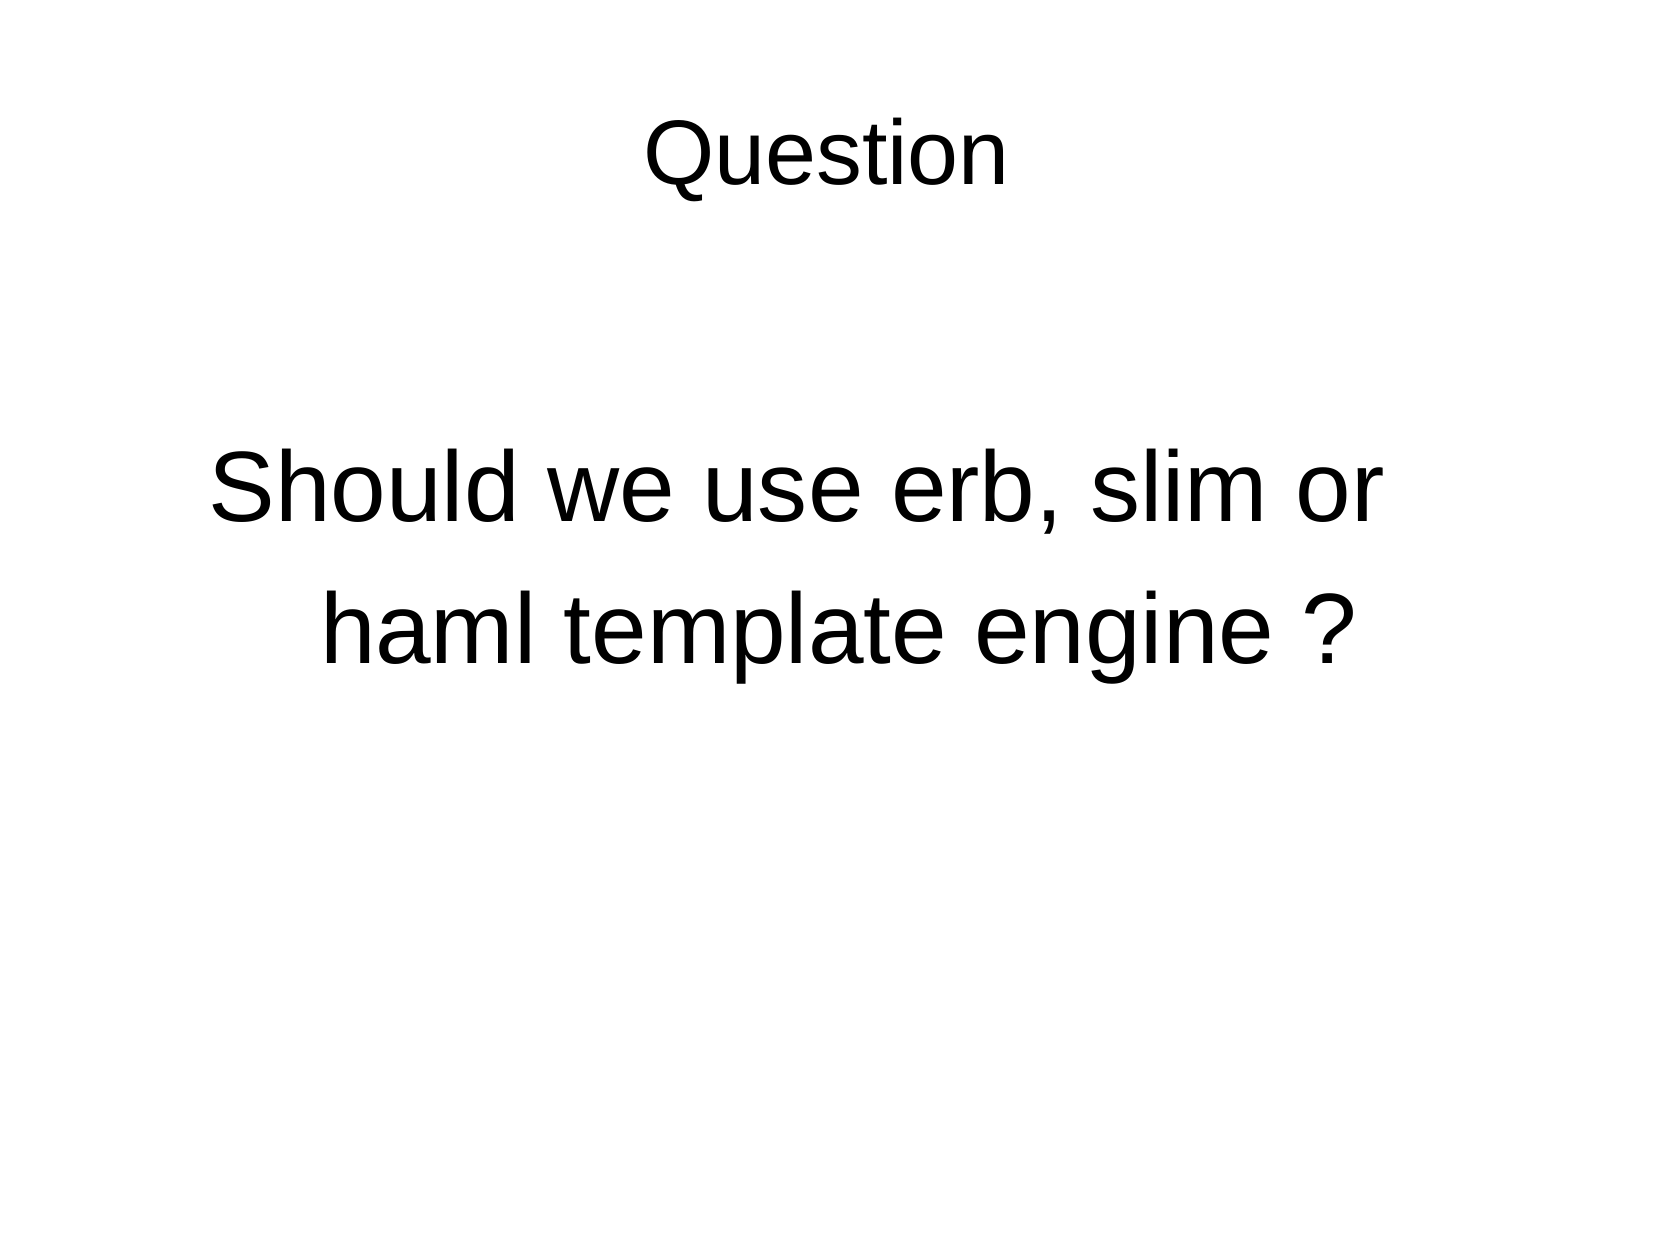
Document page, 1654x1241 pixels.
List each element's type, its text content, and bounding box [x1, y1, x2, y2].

title Question [82, 49, 1571, 257]
list Should we use erb, slim or haml template engine ? [82, 290, 1571, 1010]
